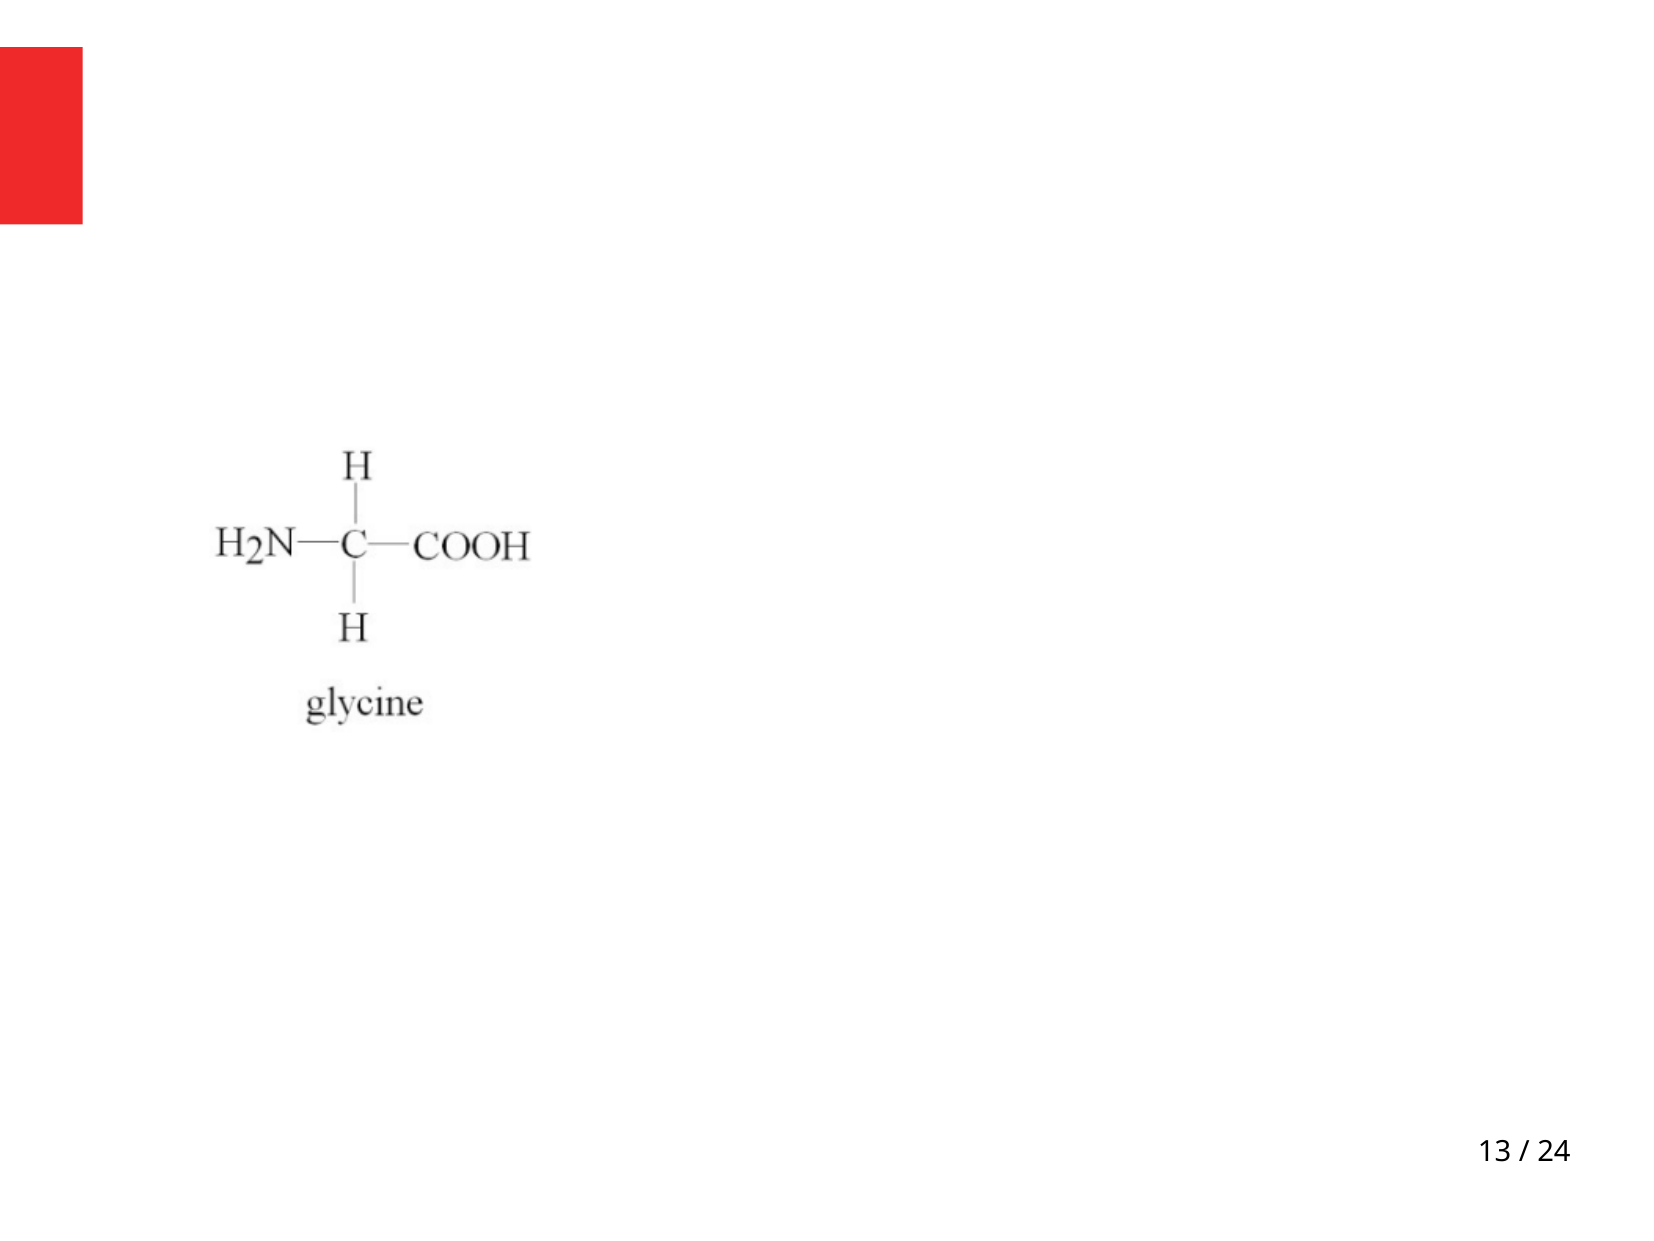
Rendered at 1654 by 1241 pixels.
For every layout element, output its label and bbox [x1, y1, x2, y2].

picture [188, 388, 560, 768]
